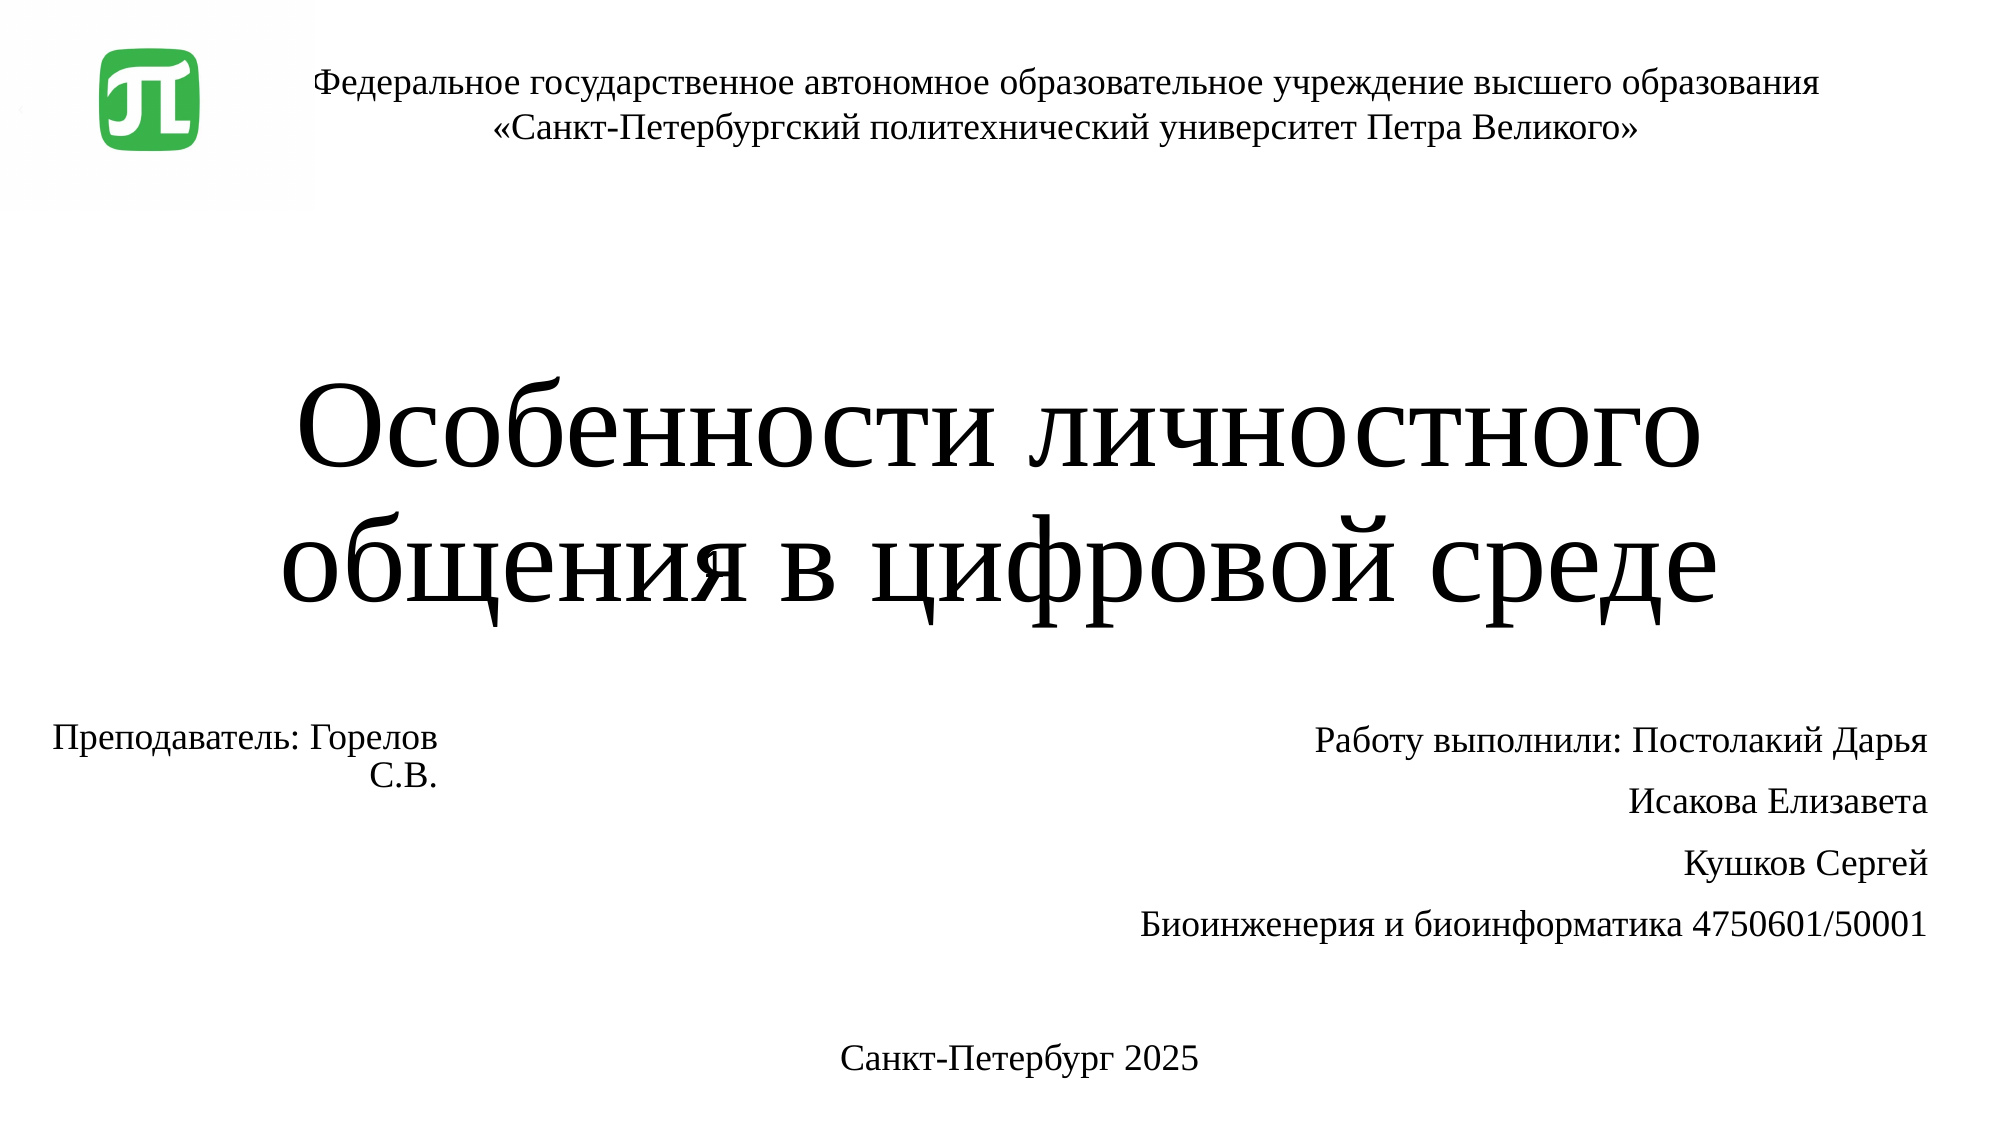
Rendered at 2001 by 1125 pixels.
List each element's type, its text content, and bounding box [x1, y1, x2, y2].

text_box <number> [688, 535, 1316, 606]
text_box Санкт-Петербург 2025 [825, 890, 1838, 1088]
picture [0, 0, 315, 211]
text_box Преподаватель: Горелов С.В. [37, 712, 531, 915]
title Особенности личностного общения в цифровой среде [249, 244, 1750, 636]
subtitle Работу выполнили: Постолакий Дарья Исакова Елизавета Кушков Сергей Биоинженерия и биоинформатика 4750601/50001 [1125, 712, 1951, 985]
text_box Федеральное государственное автономное образовательное учреждение высшего образования «Санкт-Петербургский политехнический университет Петра Великого» [296, 49, 1838, 290]
